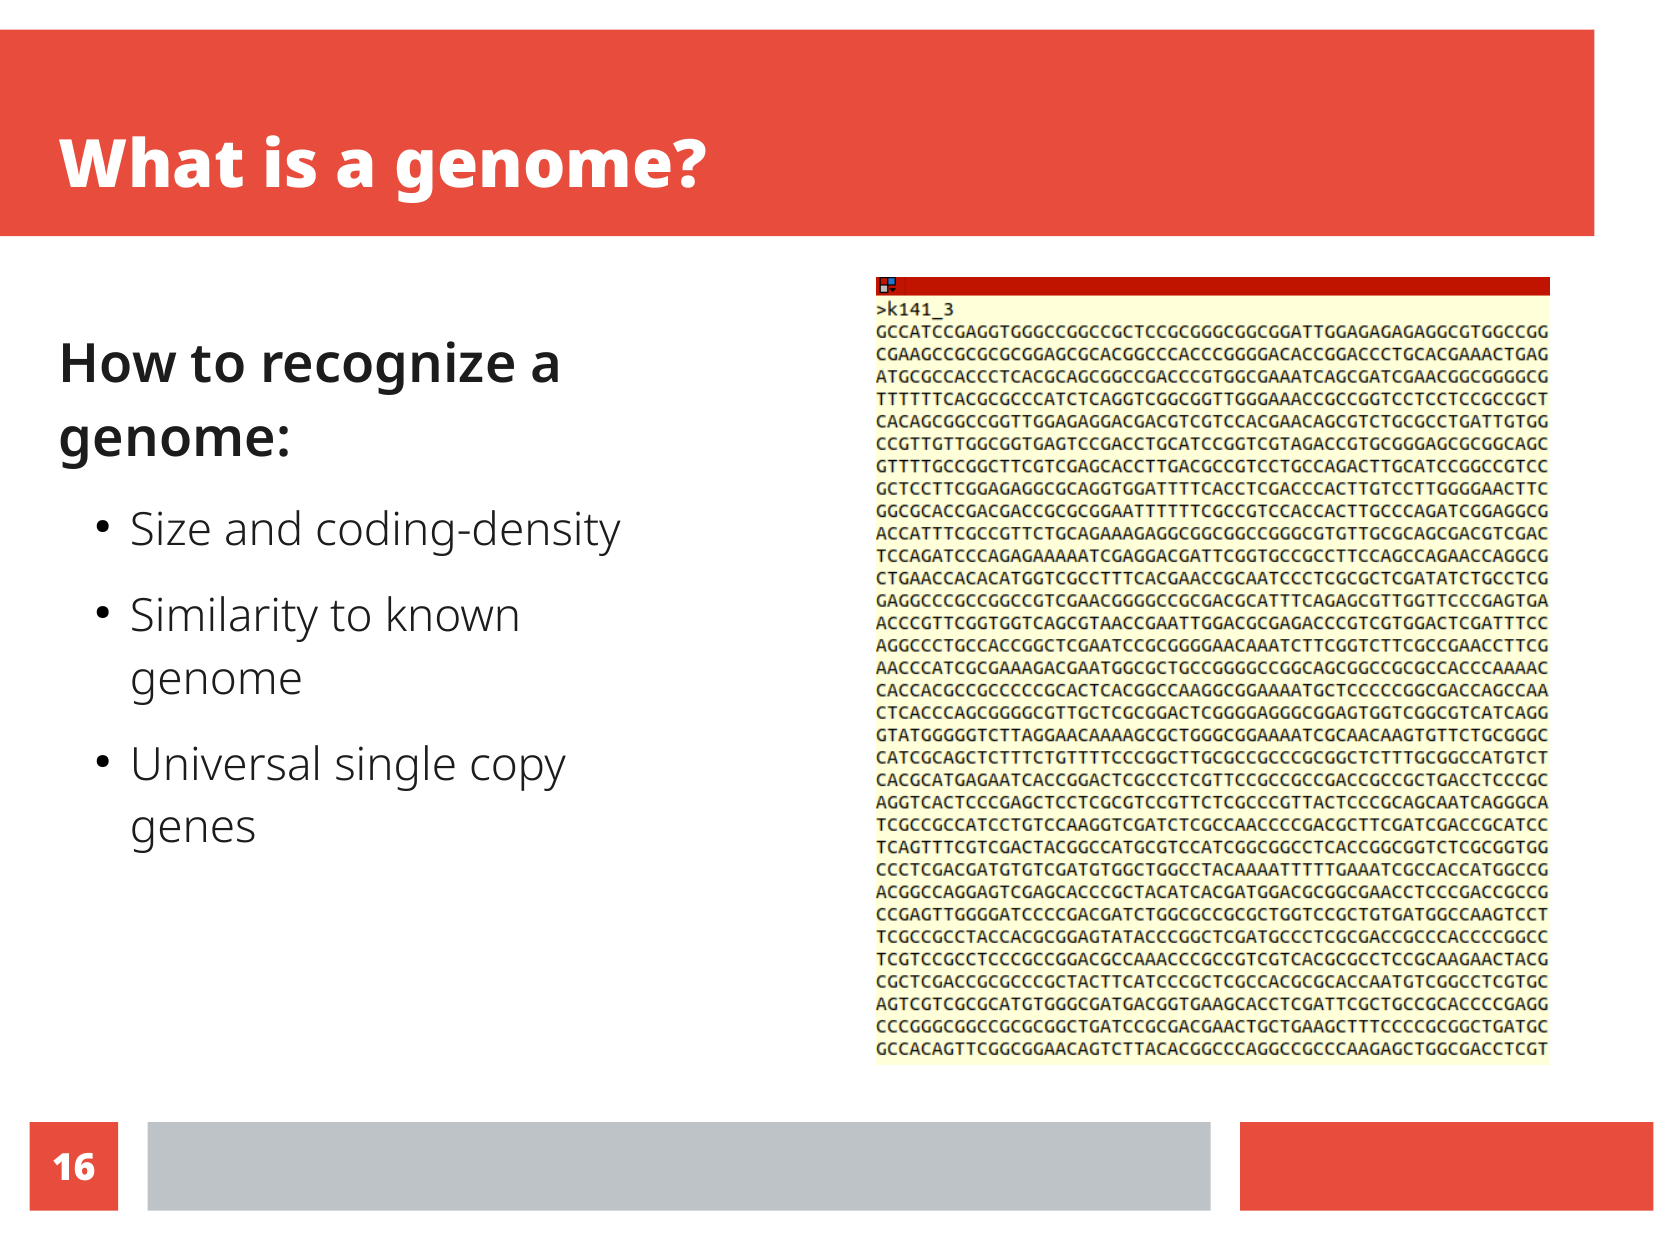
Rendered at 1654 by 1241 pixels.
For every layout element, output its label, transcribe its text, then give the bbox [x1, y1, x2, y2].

title What is a genome? [59, 59, 1595, 207]
picture [876, 277, 1550, 1066]
list How to recognize a genome: Size and coding-density Similarity to known genome Universal single copy genes [59, 324, 676, 1093]
